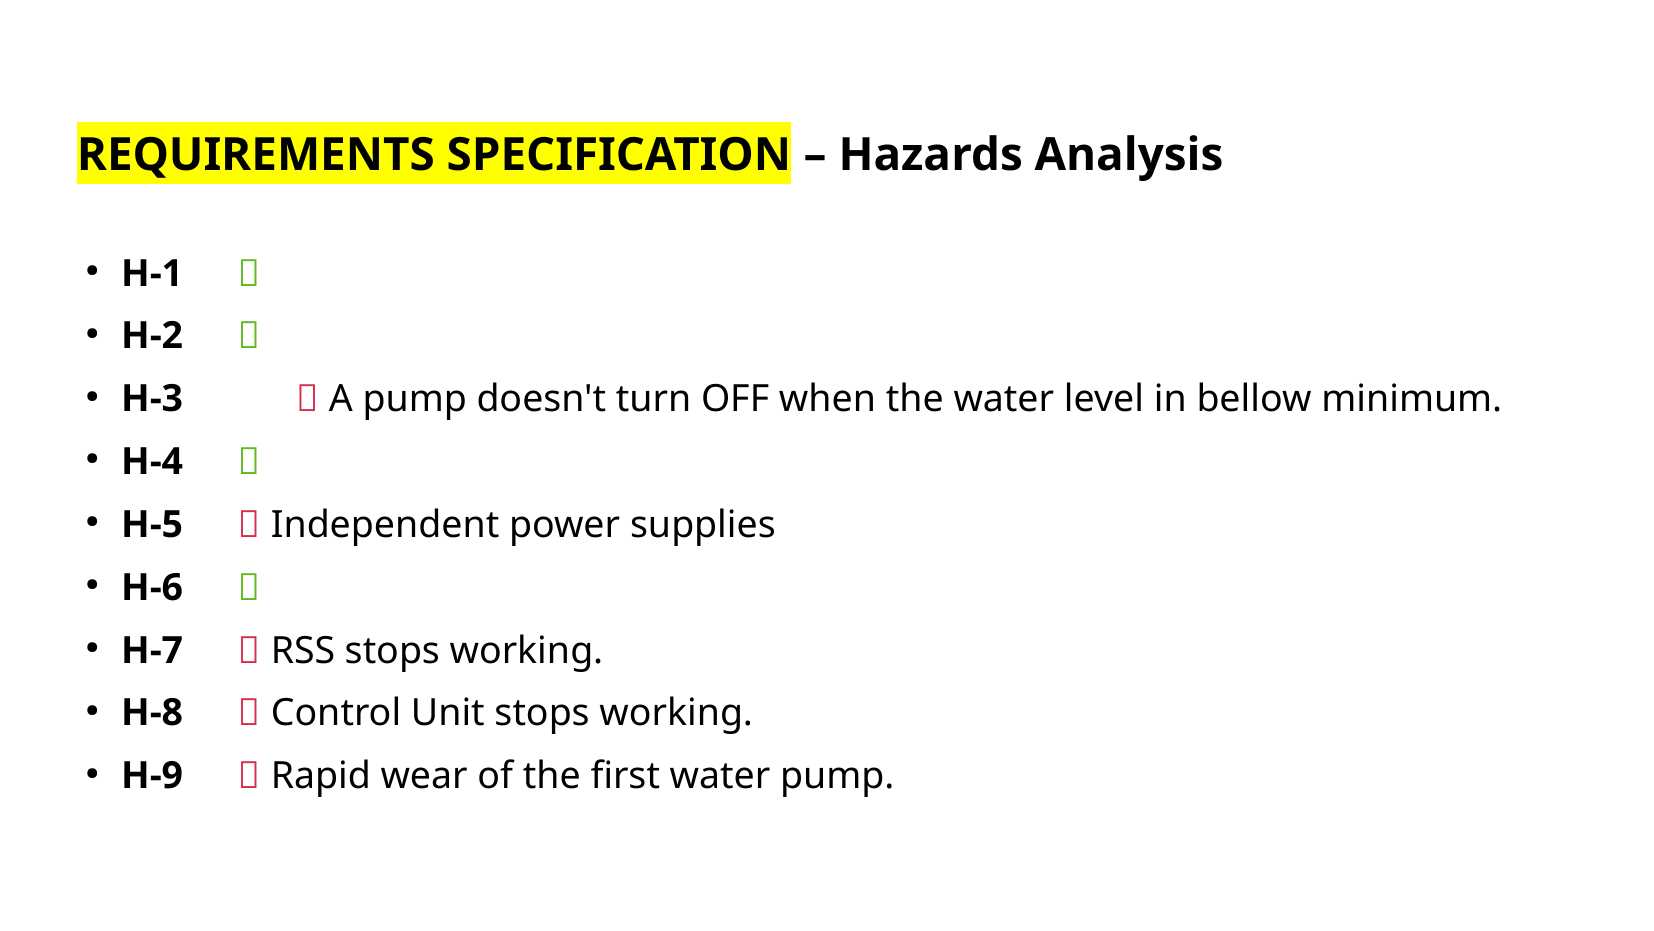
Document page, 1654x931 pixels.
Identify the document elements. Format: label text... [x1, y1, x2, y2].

text_box H-1  H-2  H-3  A pump doesn't turn OFF when the water level in bellow minimum. H-4  H-5  Independent power supplies H-6  H-7  RSS stops working. H-8  Control Unit stops working. H-9  Rapid wear of the first water pump. [70, 238, 1565, 881]
title REQUIREMENTS SPECIFICATION – Hazards Analysis [76, 99, 1565, 207]
